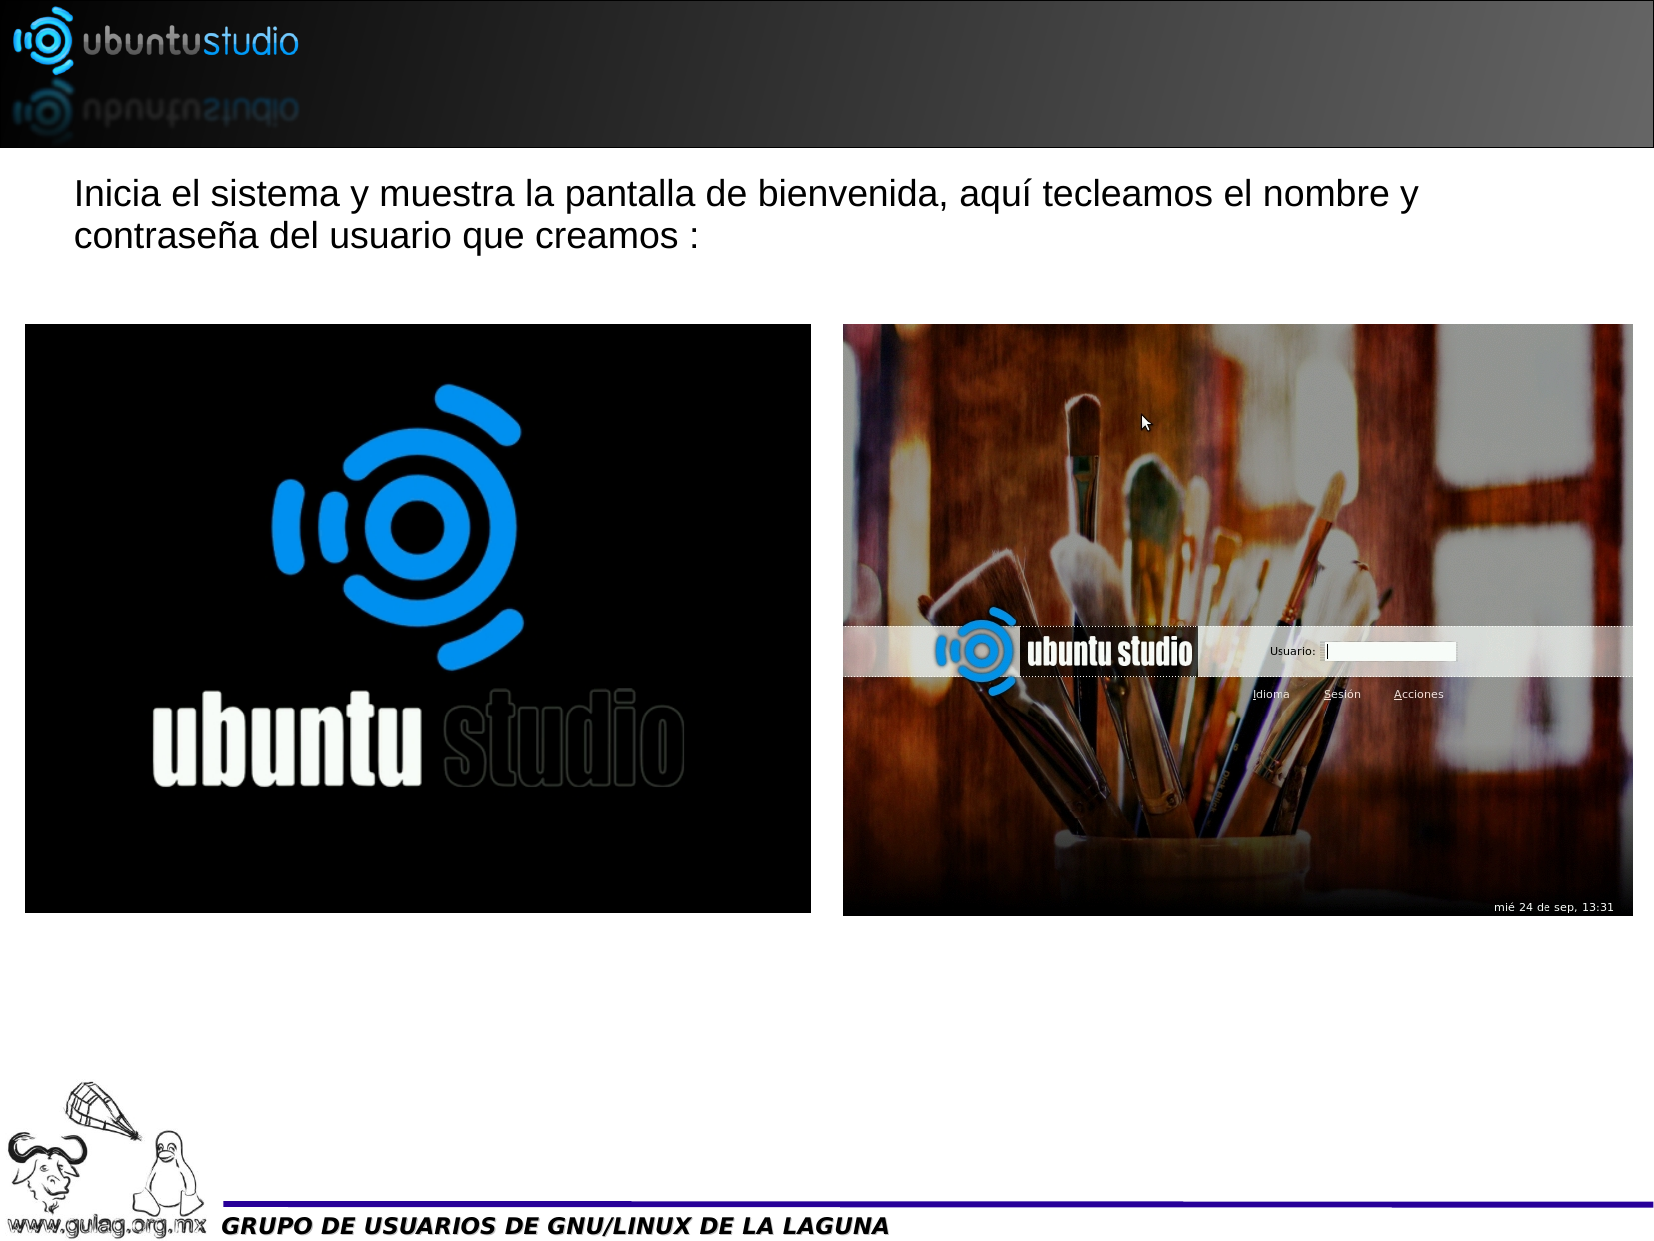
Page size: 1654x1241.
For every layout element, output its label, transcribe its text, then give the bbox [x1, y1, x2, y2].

text_box [0, 0, 1654, 148]
picture [843, 324, 1633, 916]
picture [11, 5, 300, 148]
text_box GRUPO DE USUARIOS DE GNU/LINUX DE LA LAGUNA [207, 1205, 906, 1241]
picture [25, 324, 811, 913]
picture [5, 1079, 207, 1241]
text_box Inicia el sistema y muestra la pantalla de bienvenida, aquí tecleamos el nombre y contraseña del usuario que creamos : [59, 165, 1547, 284]
